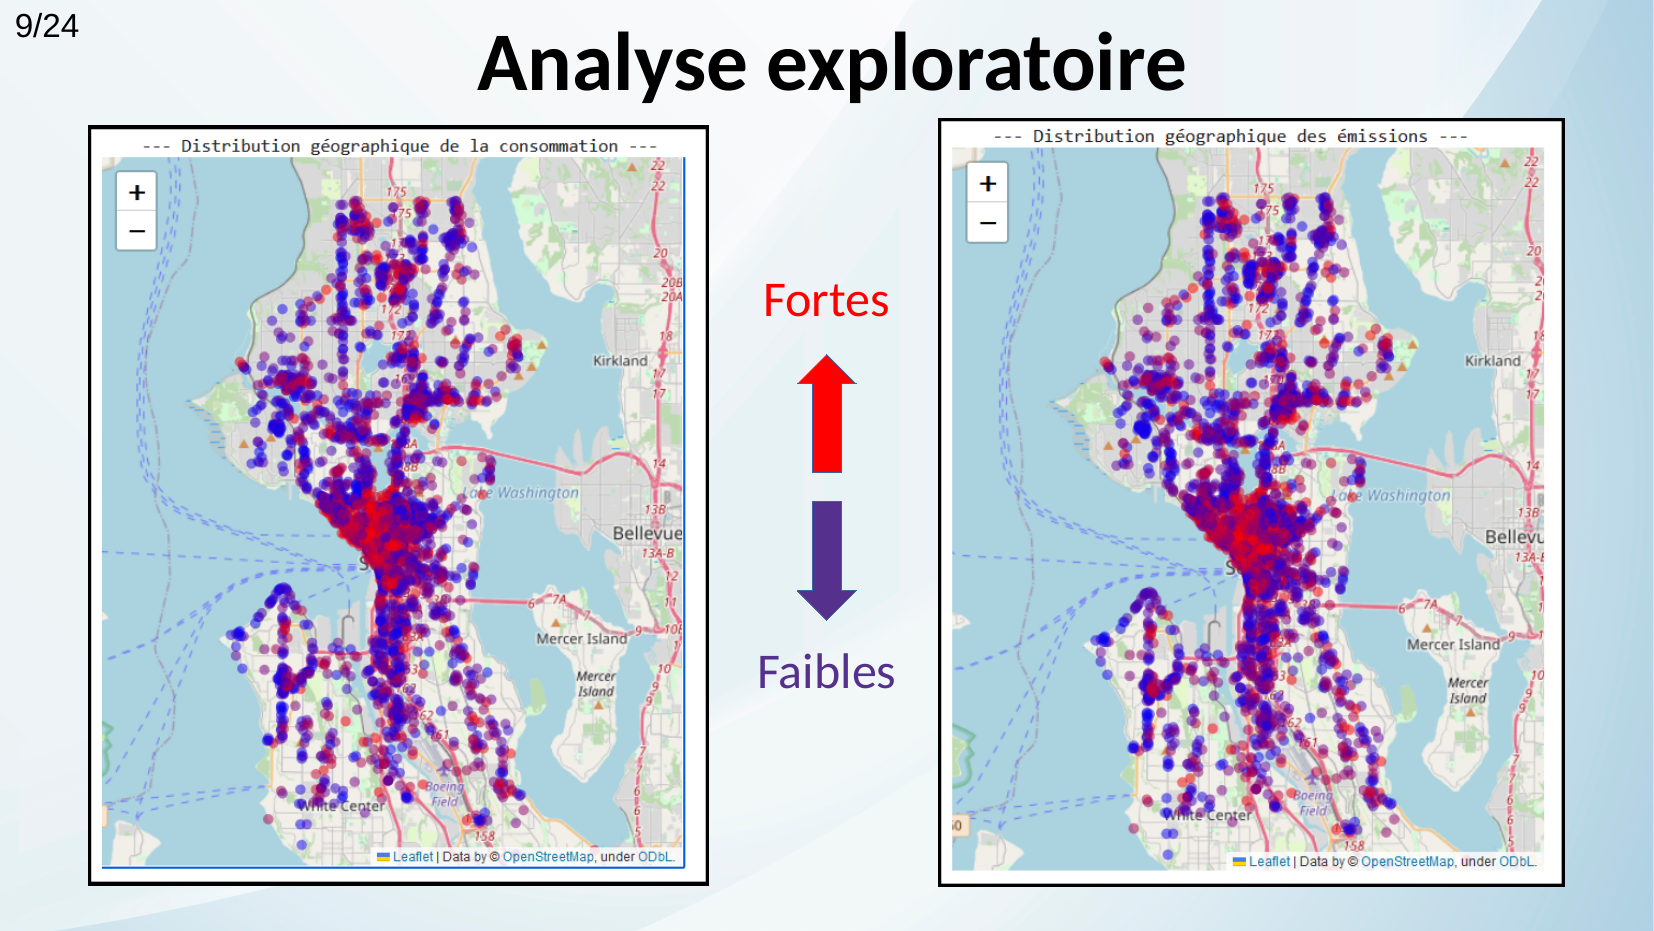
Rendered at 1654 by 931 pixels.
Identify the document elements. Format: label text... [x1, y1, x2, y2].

text_box [797, 501, 857, 621]
picture [0, 0, 1654, 931]
text_box Fortes [738, 271, 916, 337]
text_box [797, 354, 857, 473]
text_box 9/24 [0, 0, 119, 60]
title Analyse exploratoire [88, 0, 1577, 148]
text_box Faibles [738, 643, 916, 709]
